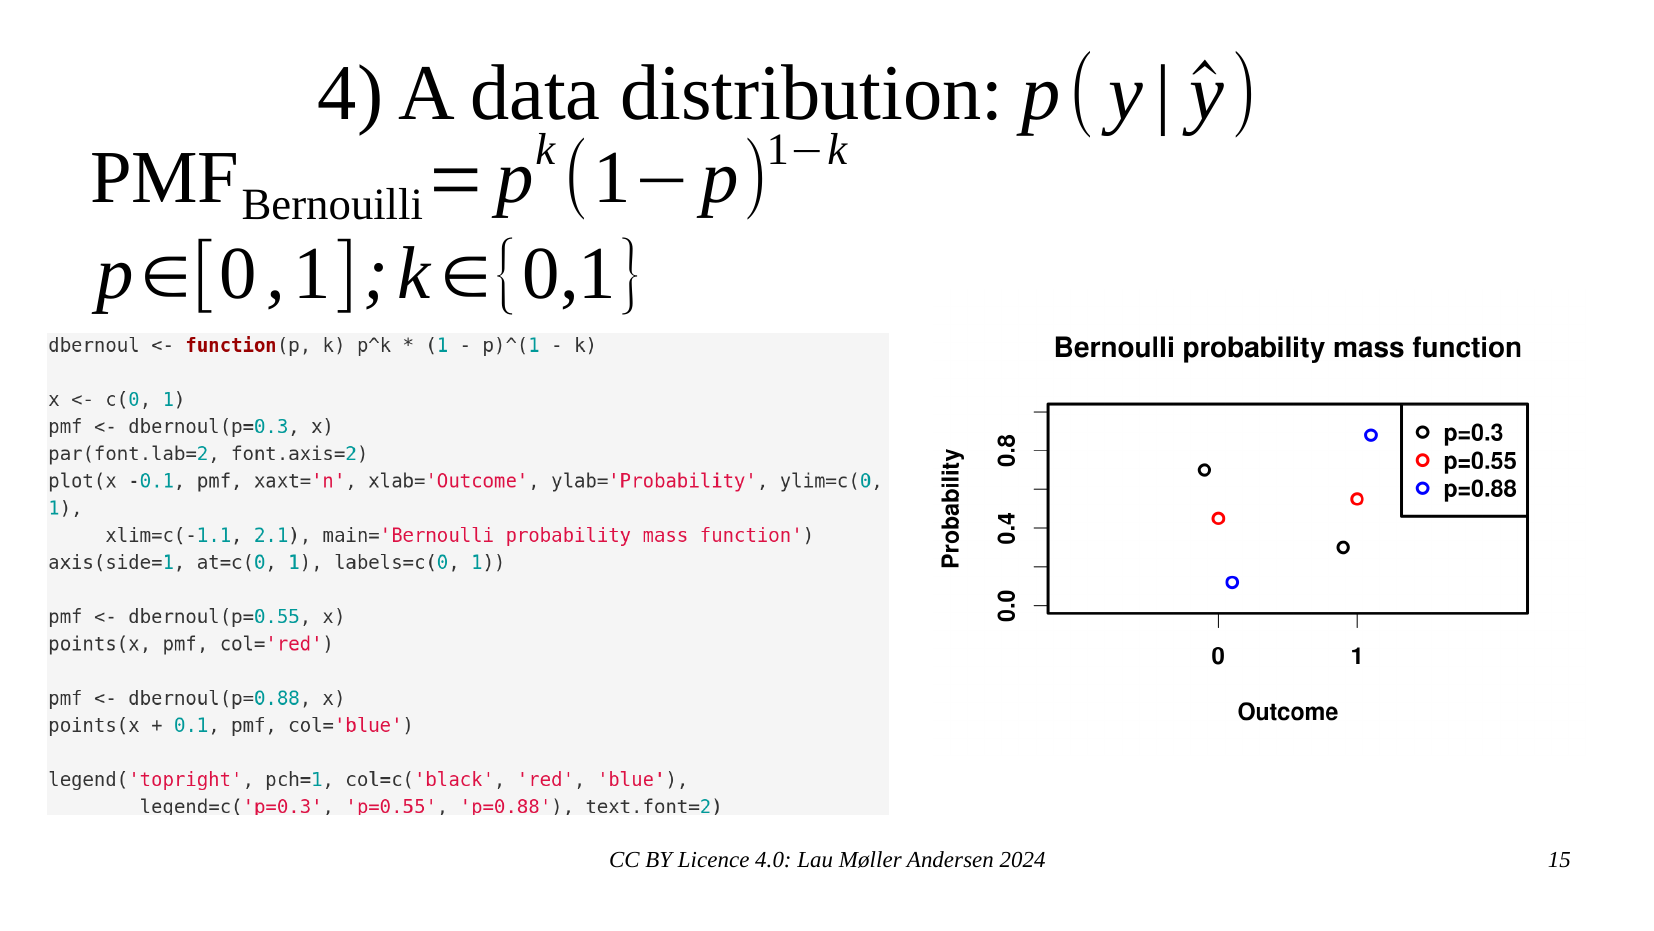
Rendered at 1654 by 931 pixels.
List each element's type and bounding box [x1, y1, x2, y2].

picture [933, 289, 1586, 756]
chart [82, 47, 1265, 320]
picture [47, 333, 889, 815]
